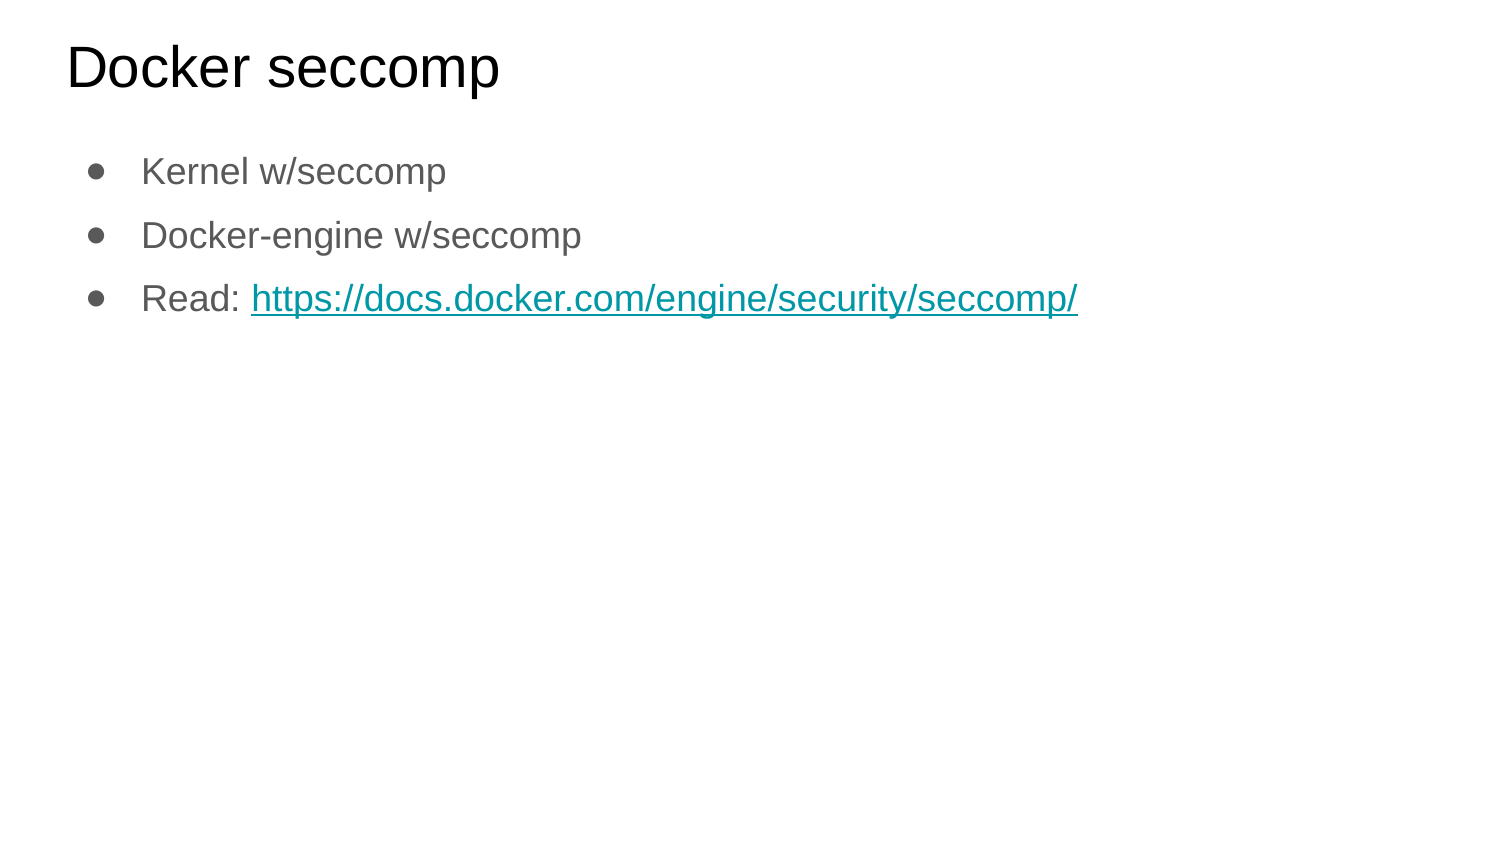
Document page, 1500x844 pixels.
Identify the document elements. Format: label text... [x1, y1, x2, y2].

list Kernel w/seccomp Docker-engine w/seccomp Read: https://docs.docker.com/engine/security/seccomp/ [51, 125, 1449, 686]
title Docker seccomp [51, 13, 1449, 108]
